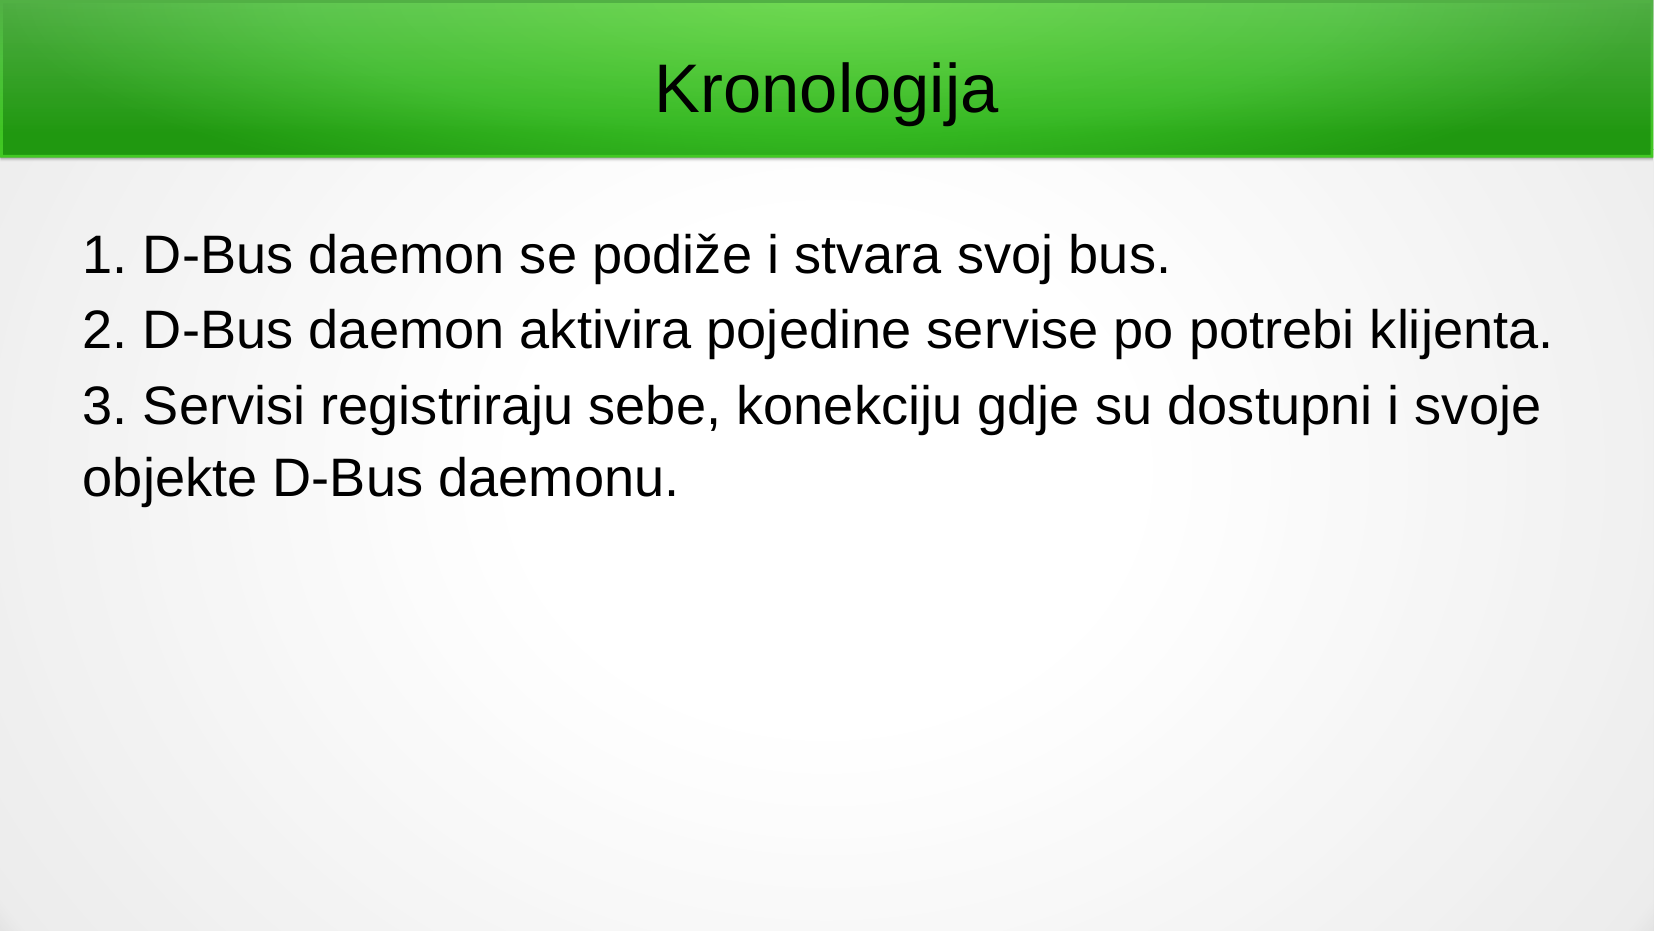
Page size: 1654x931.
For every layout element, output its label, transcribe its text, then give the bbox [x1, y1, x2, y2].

title Kronologija [82, 35, 1571, 142]
subtitle D-Bus daemon se podiže i stvara svoj bus. D-Bus daemon aktivira pojedine servise po potrebi klijenta. Servisi registriraju sebe, konekciju gdje su dostupni i svoje objekte D-Bus daemonu. [82, 224, 1571, 764]
